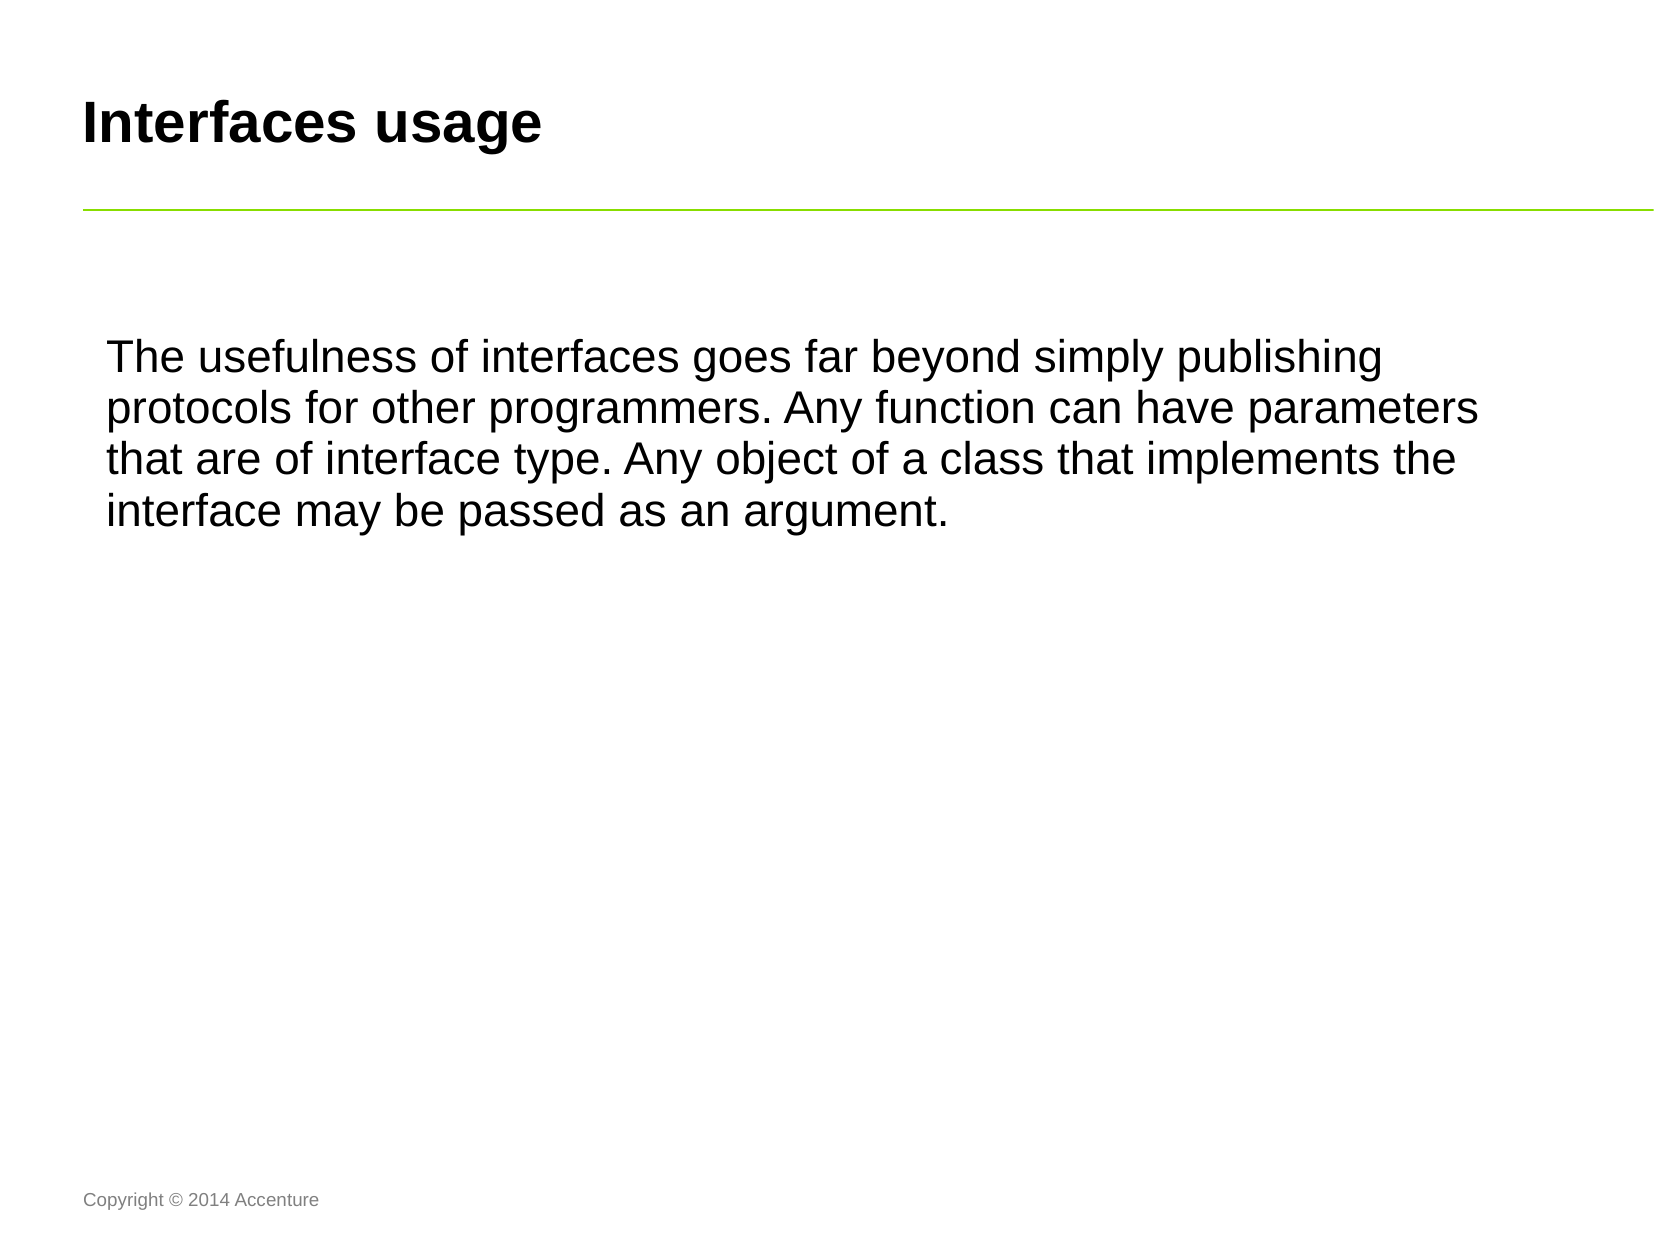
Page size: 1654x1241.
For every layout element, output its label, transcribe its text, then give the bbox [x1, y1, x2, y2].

list The usefulness of interfaces goes far beyond simply publishing protocols for other programmers. Any function can have parameters that are of interface type. Any object of a class that implements the interface may be passed as an argument. [106, 330, 1560, 1157]
title Interfaces usage [82, 67, 1571, 177]
